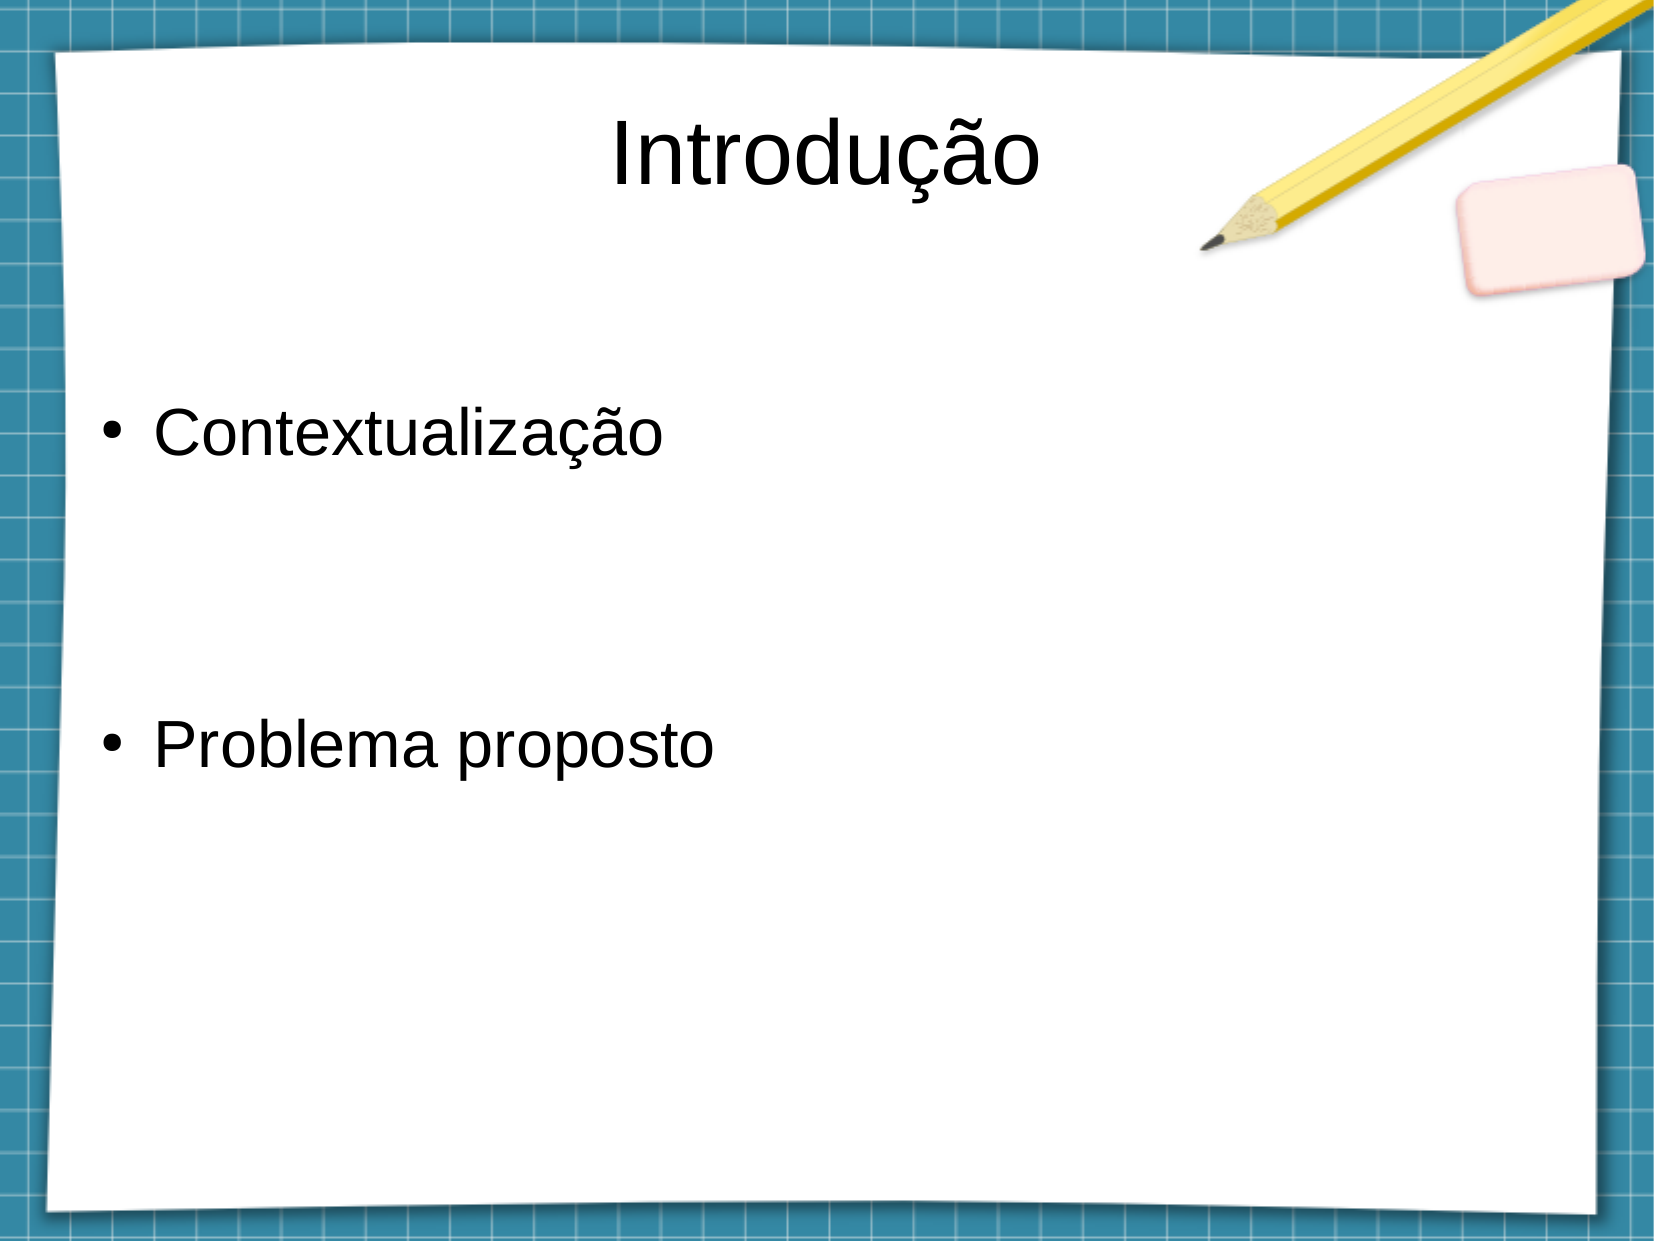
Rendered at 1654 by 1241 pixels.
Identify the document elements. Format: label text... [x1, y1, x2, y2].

title Introdução [82, 49, 1571, 257]
picture [0, 0, 1654, 1241]
list Contextualização Problema proposto [82, 290, 1571, 1010]
